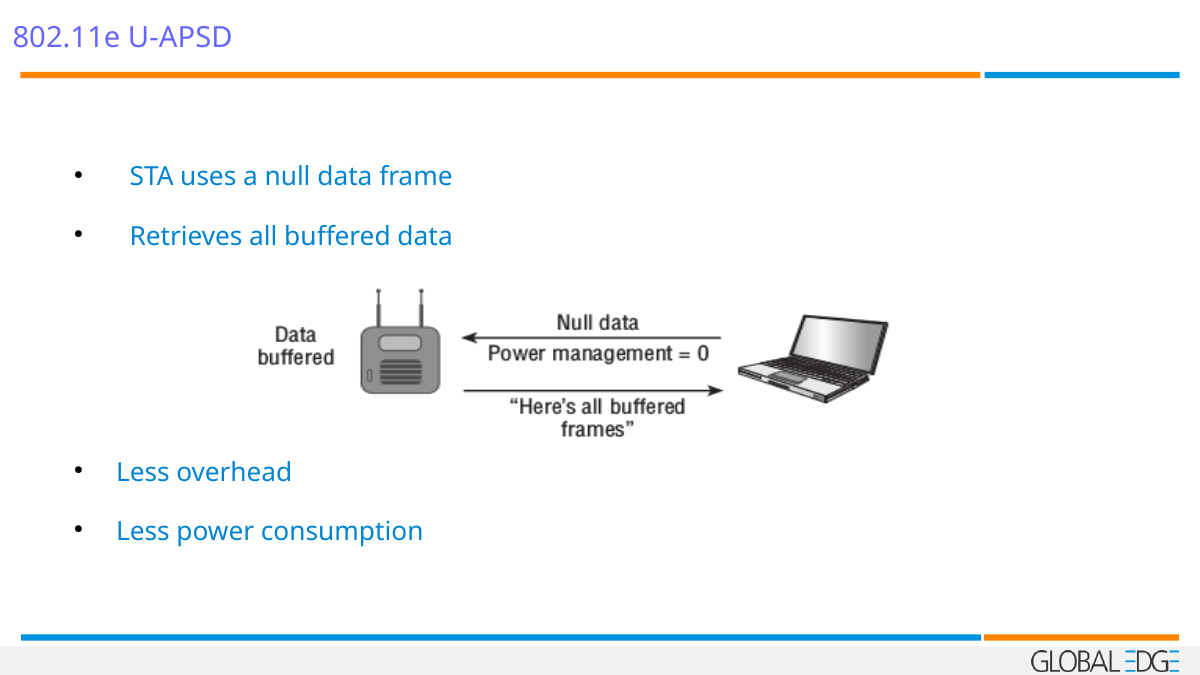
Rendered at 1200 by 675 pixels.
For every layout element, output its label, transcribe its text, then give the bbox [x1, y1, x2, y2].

title 802.11e U-APSD [12, 9, 1088, 63]
picture [173, 278, 931, 451]
picture [1031, 650, 1179, 672]
list STA uses a null data frame Retrieves all buffered data Less overhead Less power consumption [60, 157, 1140, 550]
